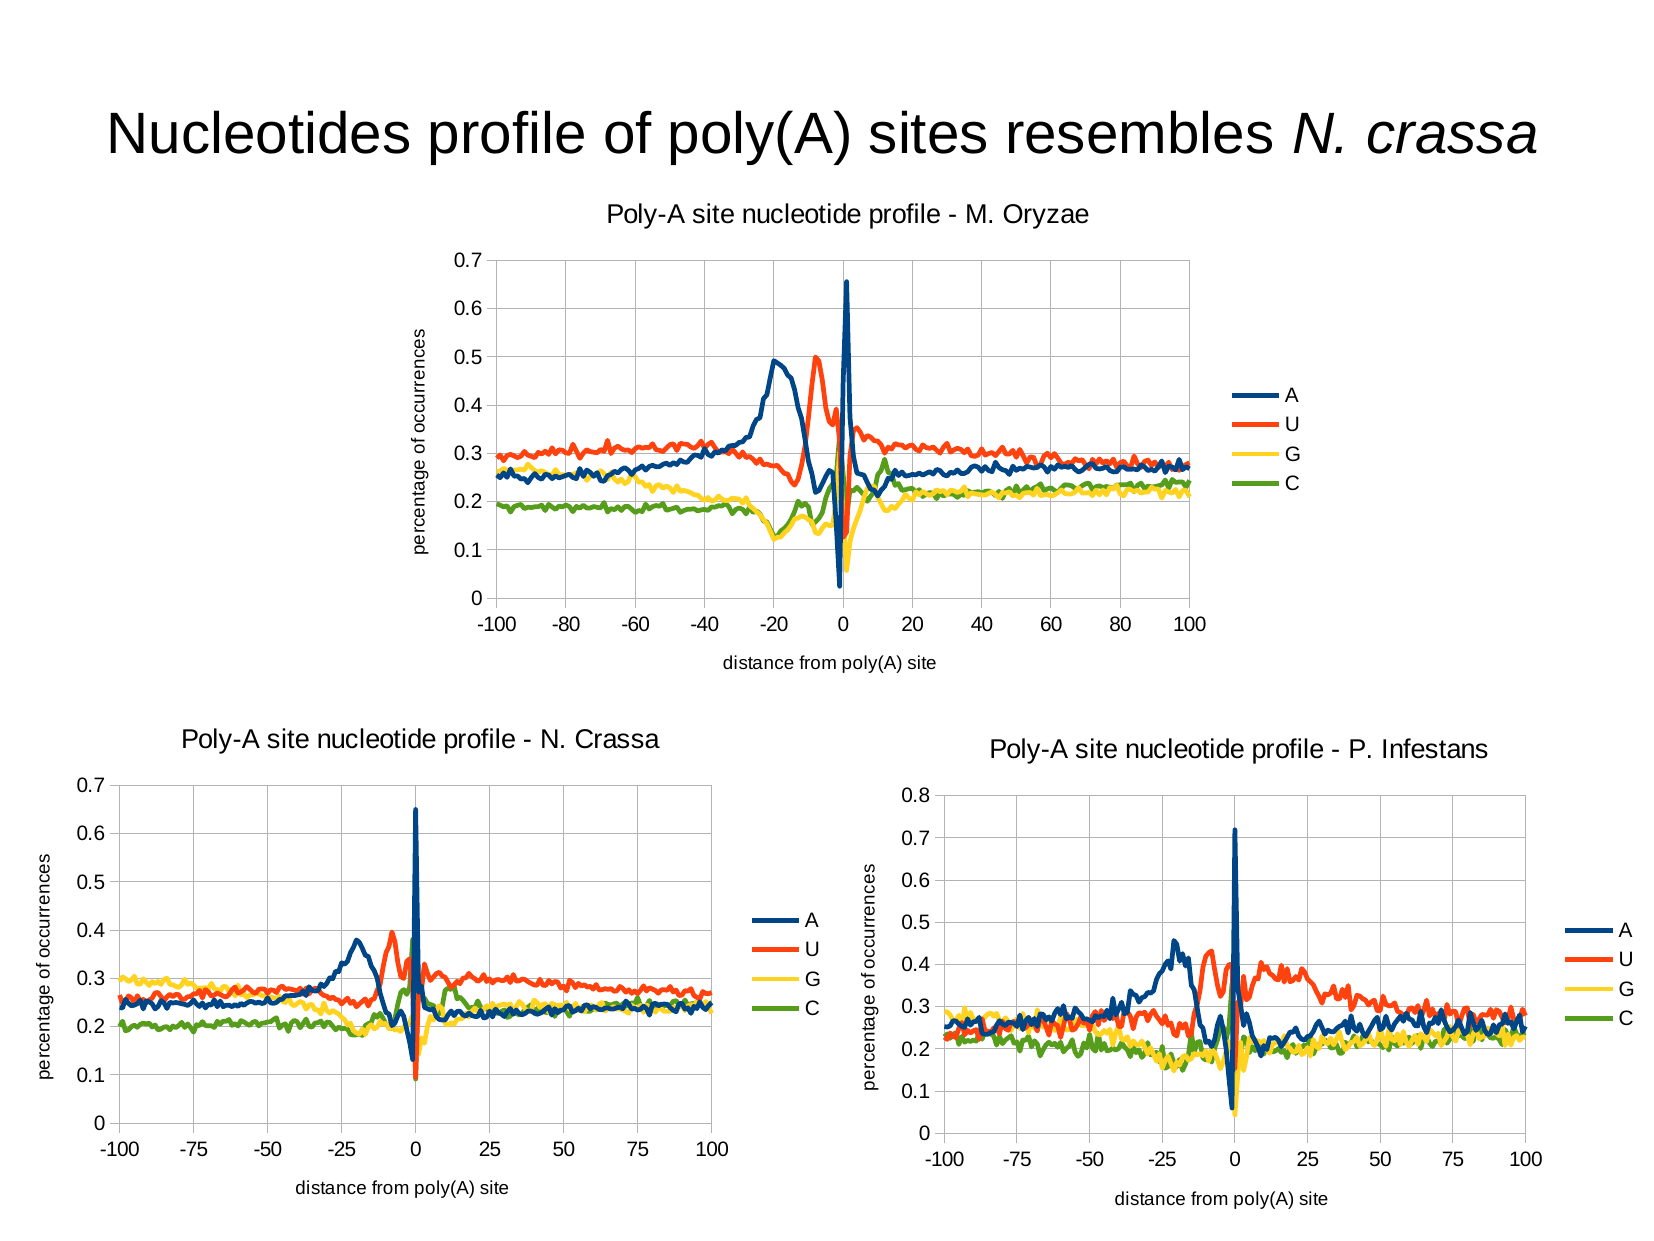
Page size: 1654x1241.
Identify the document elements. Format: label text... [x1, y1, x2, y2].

title Nucleotides profile of poly(A) sites resembles N. crassa [86, 30, 1576, 238]
chart [0, 173, 1654, 1241]
